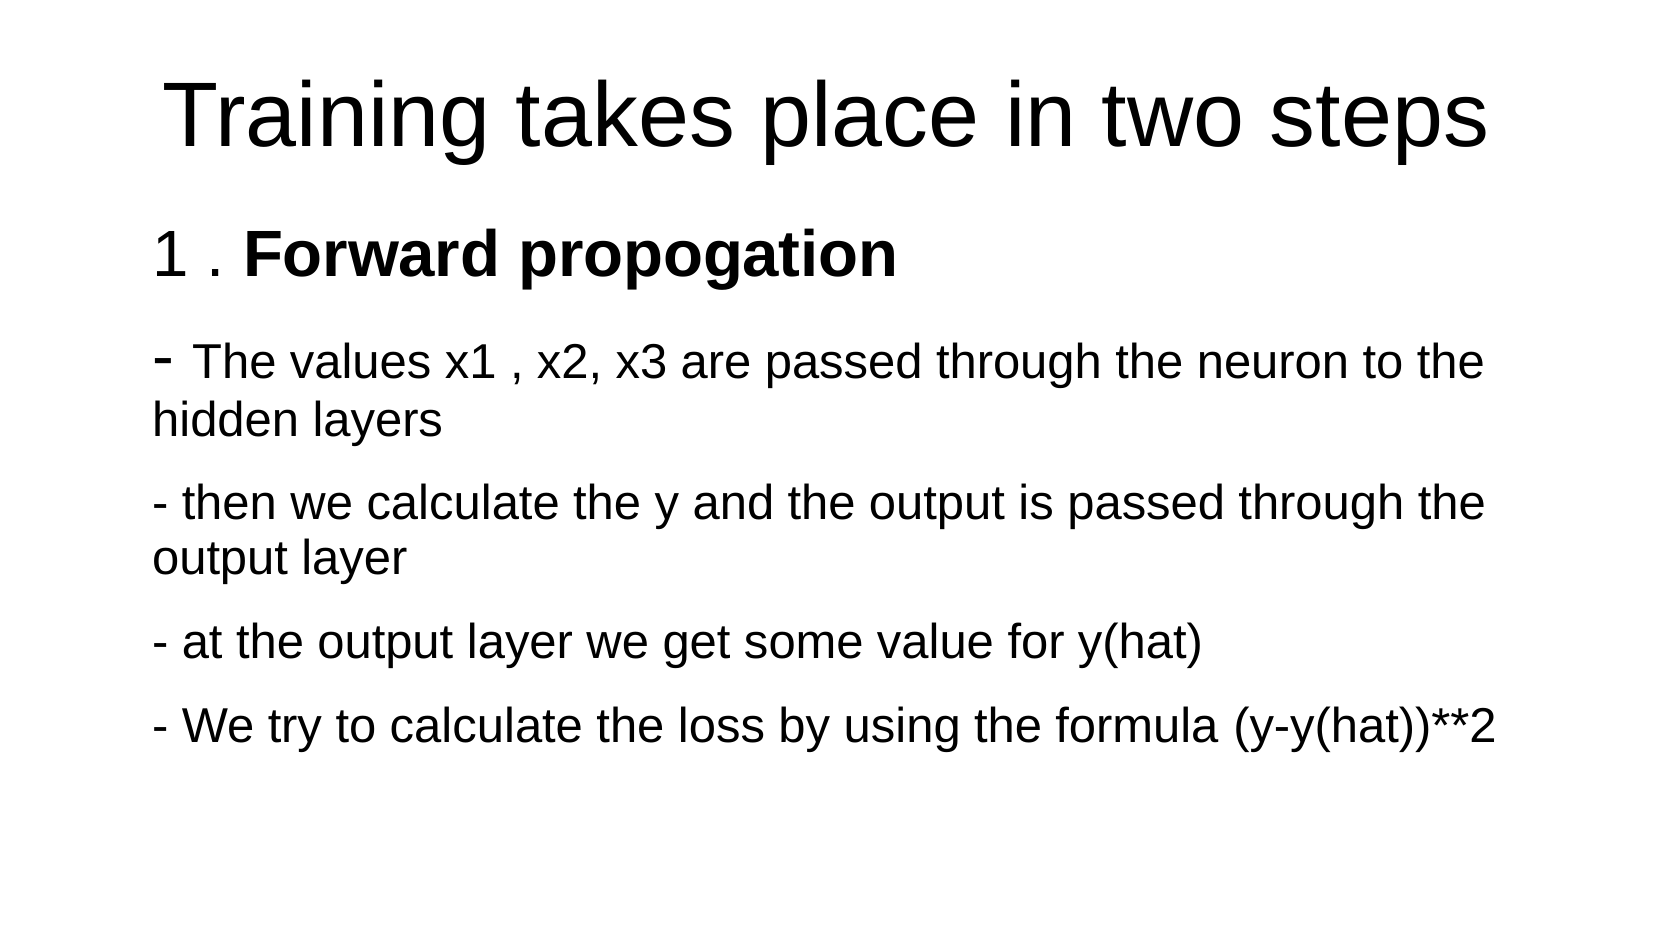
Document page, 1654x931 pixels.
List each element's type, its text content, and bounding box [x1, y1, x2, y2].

list 1 . Forward propogation - The values x1 , x2, x3 are passed through the neuron to the hidden layers - then we calculate the y and the output is passed through the output layer - at the output layer we get some value for y(hat) - We try to calculate the loss by using the formula (y-y(hat))**2 [82, 217, 1571, 758]
title Training takes place in two steps [82, 37, 1571, 193]
